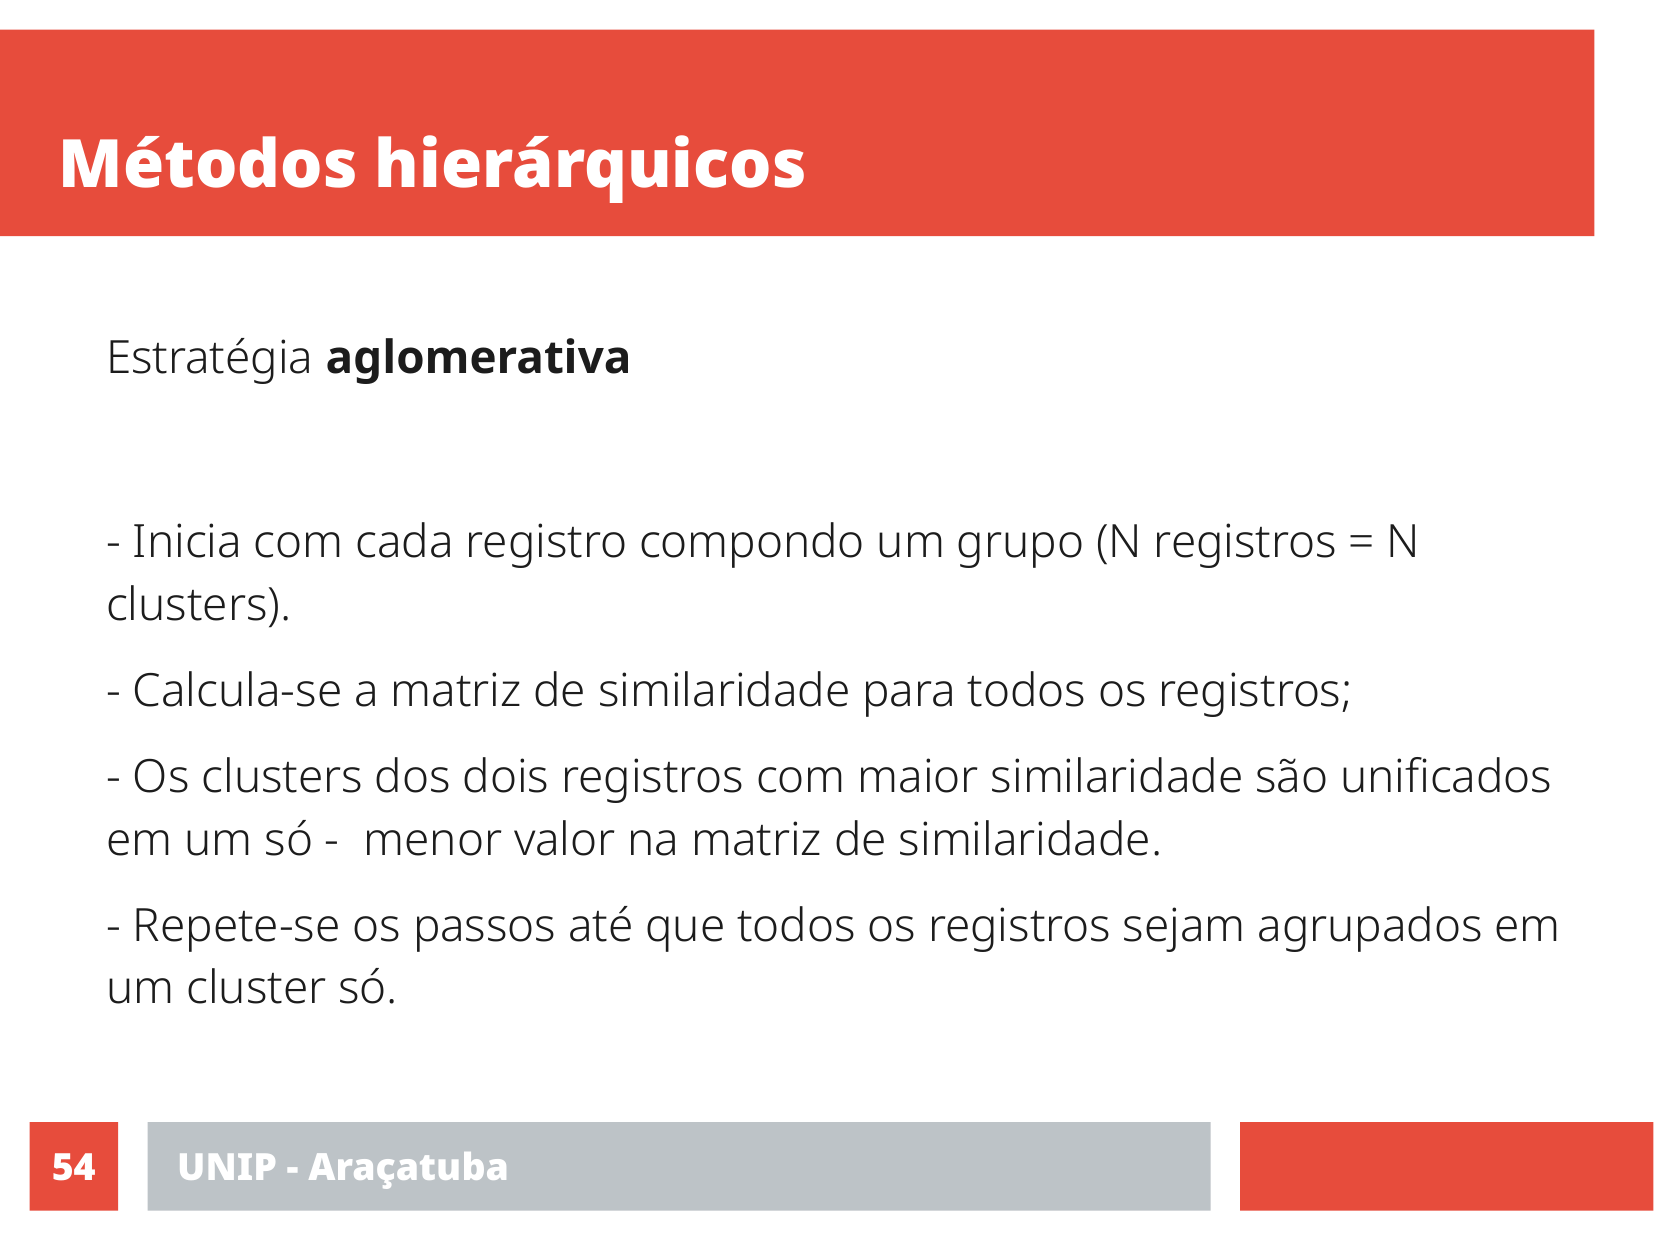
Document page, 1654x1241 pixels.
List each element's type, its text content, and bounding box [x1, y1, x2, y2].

title Métodos hierárquicos [59, 59, 1595, 207]
list Estratégia aglomerativa - Inicia com cada registro compondo um grupo (N registros = N clusters). - Calcula-se a matriz de similaridade para todos os registros; - Os clusters dos dois registros com maior similaridade são unificados em um só - menor valor na matriz de similaridade. - Repete-se os passos até que todos os registros sejam agrupados em um cluster só. [59, 324, 1565, 1093]
